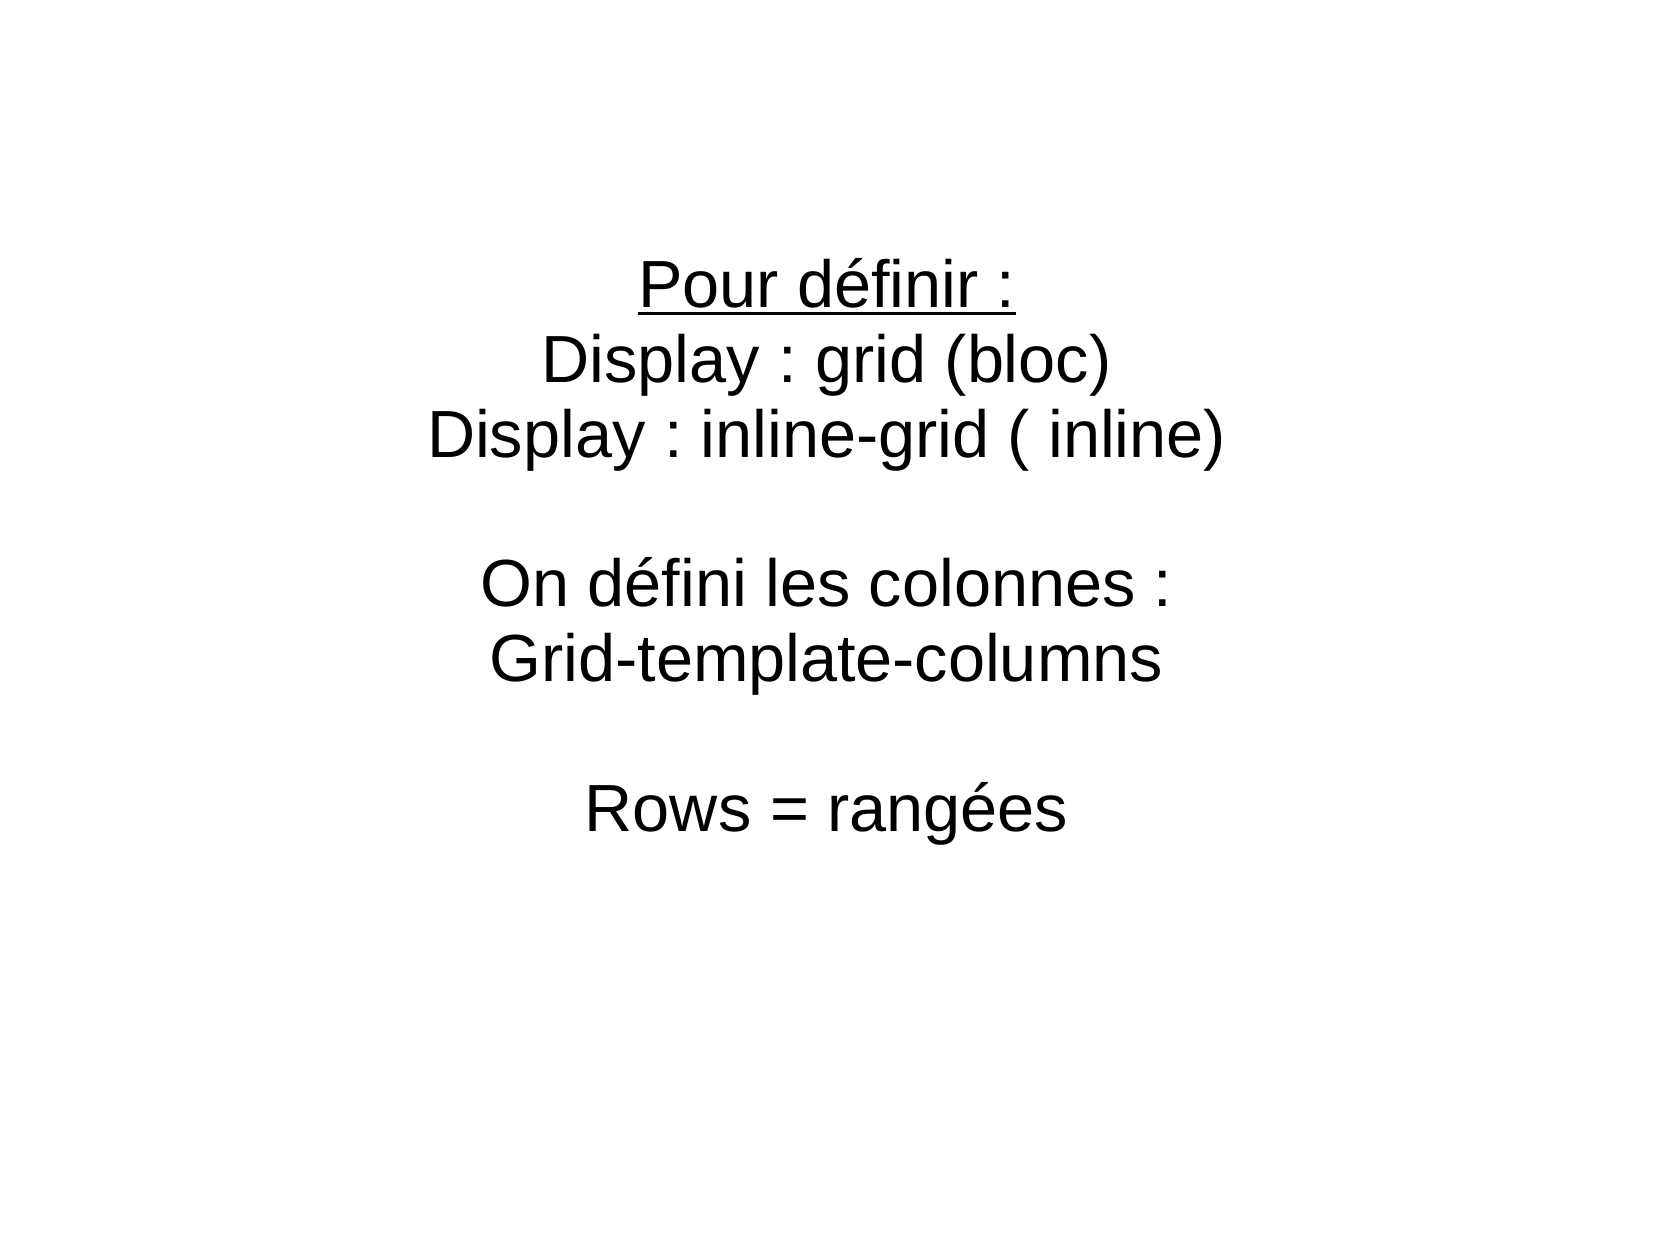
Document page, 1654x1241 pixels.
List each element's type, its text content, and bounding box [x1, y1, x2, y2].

subtitle Pour définir : Display : grid (bloc) Display : inline-grid ( inline) On défini les colonnes : Grid-template-columns Rows = rangées [82, 59, 1571, 1109]
